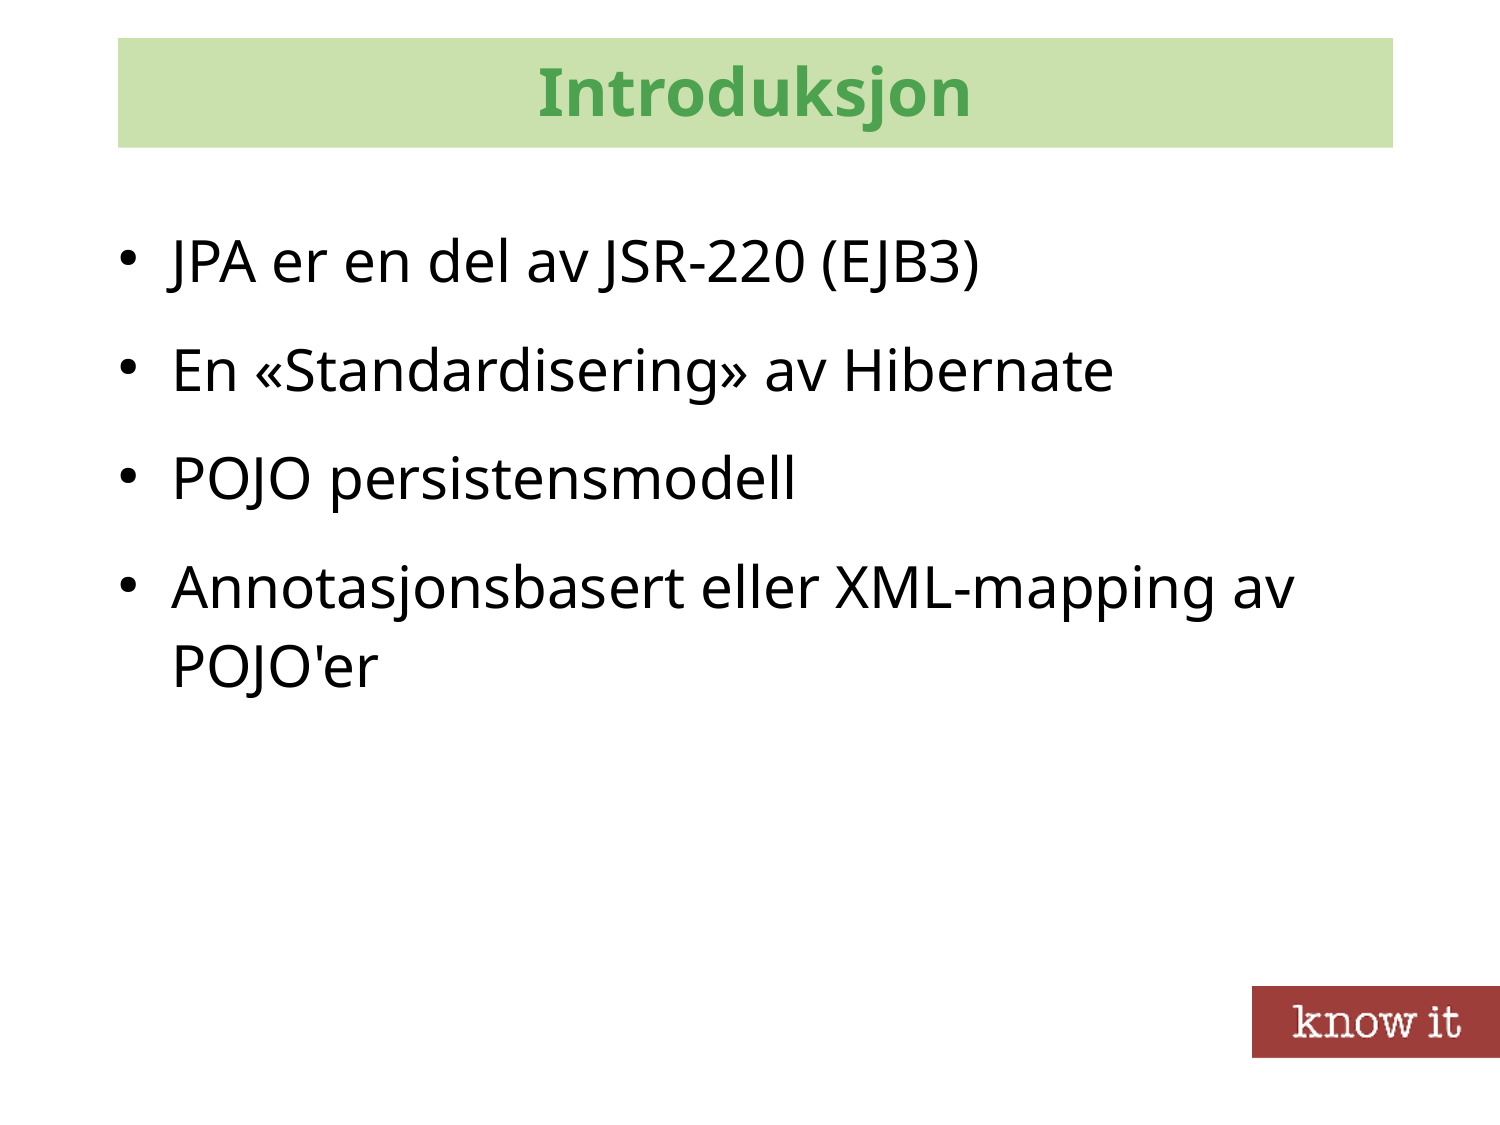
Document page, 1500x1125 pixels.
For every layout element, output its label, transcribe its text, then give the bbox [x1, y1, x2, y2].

picture [1252, 986, 1500, 1058]
list JPA er en del av JSR-220 (EJB3) En «Standardisering» av Hibernate POJO persistensmodell Annotasjonsbasert eller XML-mapping av POJO'er [100, 220, 1360, 935]
text_box Introduksjon [118, 38, 1393, 148]
